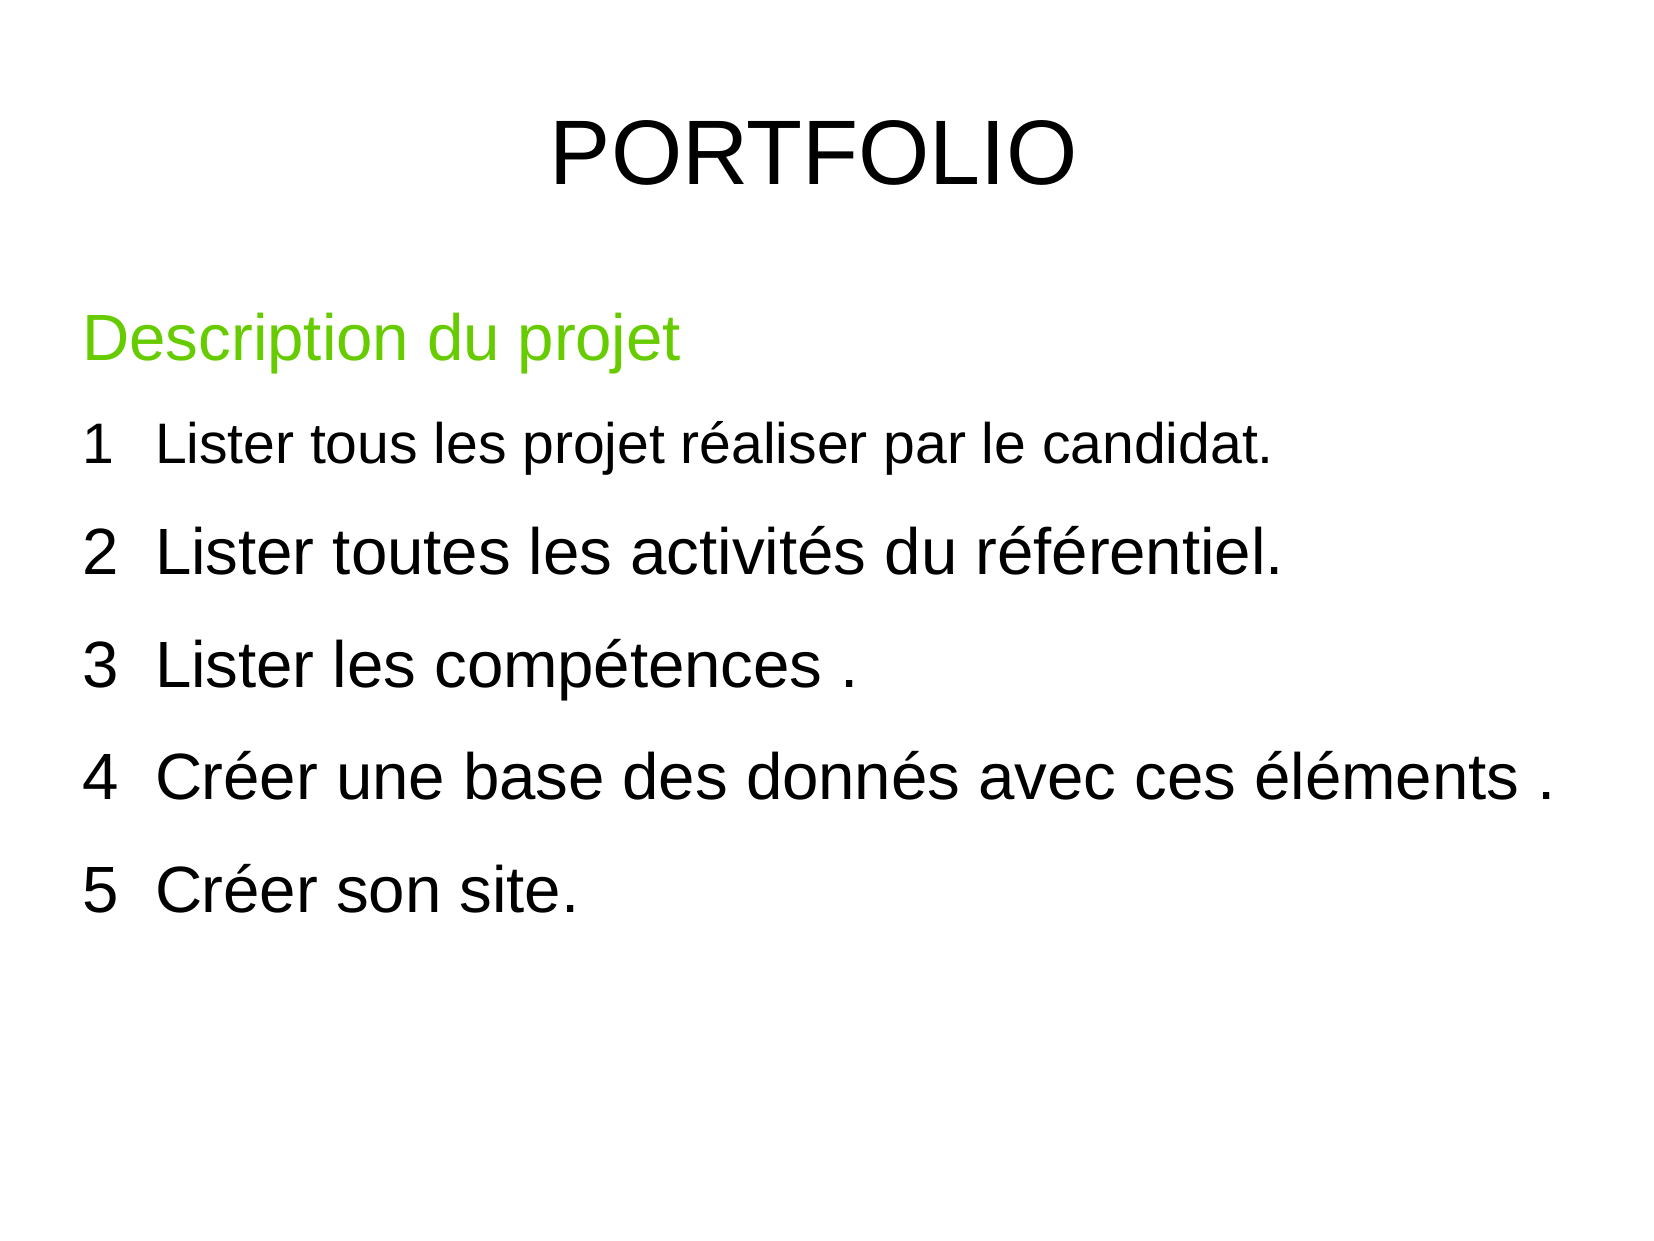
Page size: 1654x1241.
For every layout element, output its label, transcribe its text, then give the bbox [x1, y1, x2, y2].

title PORTFOLIO [82, 49, 1571, 257]
list Description du projet 1 Lister tous les projet réaliser par le candidat. 2 Lister toutes les activités du référentiel. 3 Lister les compétences . 4 Créer une base des donnés avec ces éléments . 5 Créer son site. [82, 290, 1571, 1010]
